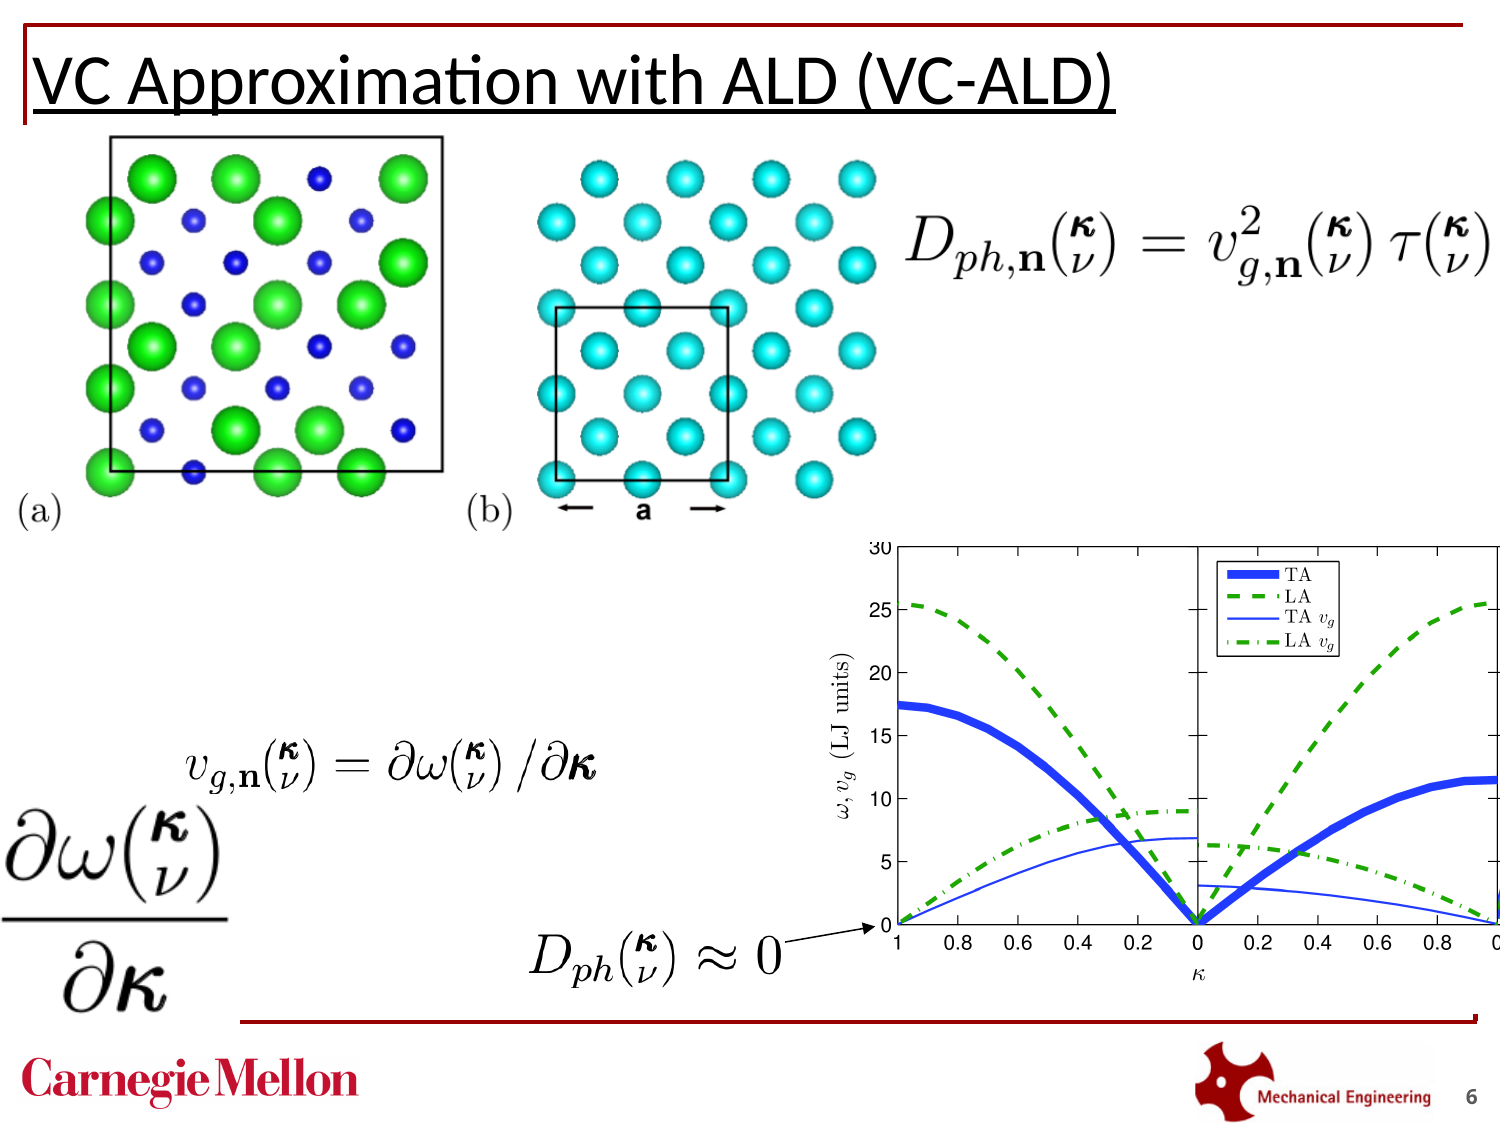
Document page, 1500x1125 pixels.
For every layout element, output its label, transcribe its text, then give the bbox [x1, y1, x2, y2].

picture [16, 1050, 366, 1110]
title VC Approximation with ALD (VC-ALD) [17, 24, 1471, 127]
picture [4, 134, 1500, 1014]
picture [522, 911, 784, 998]
picture [0, 704, 601, 1039]
picture [1192, 1034, 1438, 1125]
